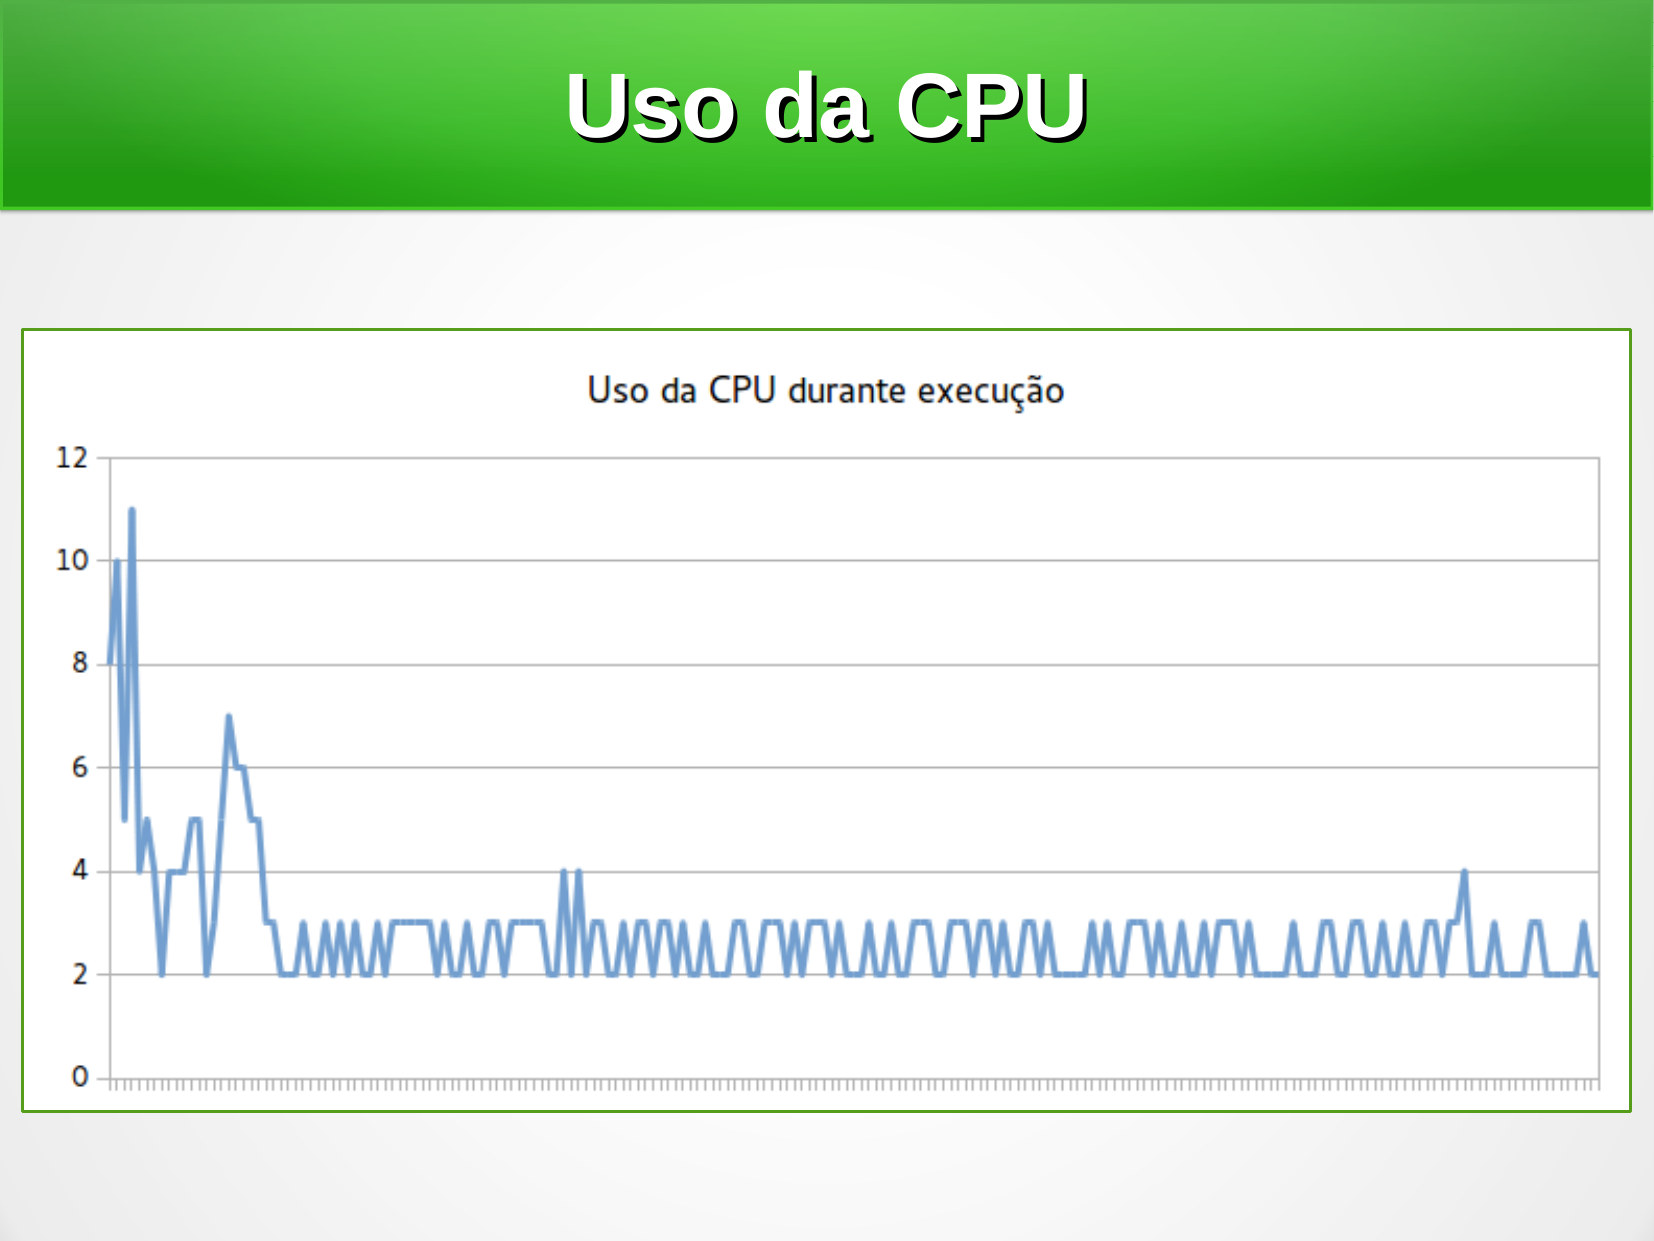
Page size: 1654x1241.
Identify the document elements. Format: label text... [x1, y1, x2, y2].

title Uso da CPU [82, 35, 1571, 178]
picture [24, 330, 1630, 1111]
